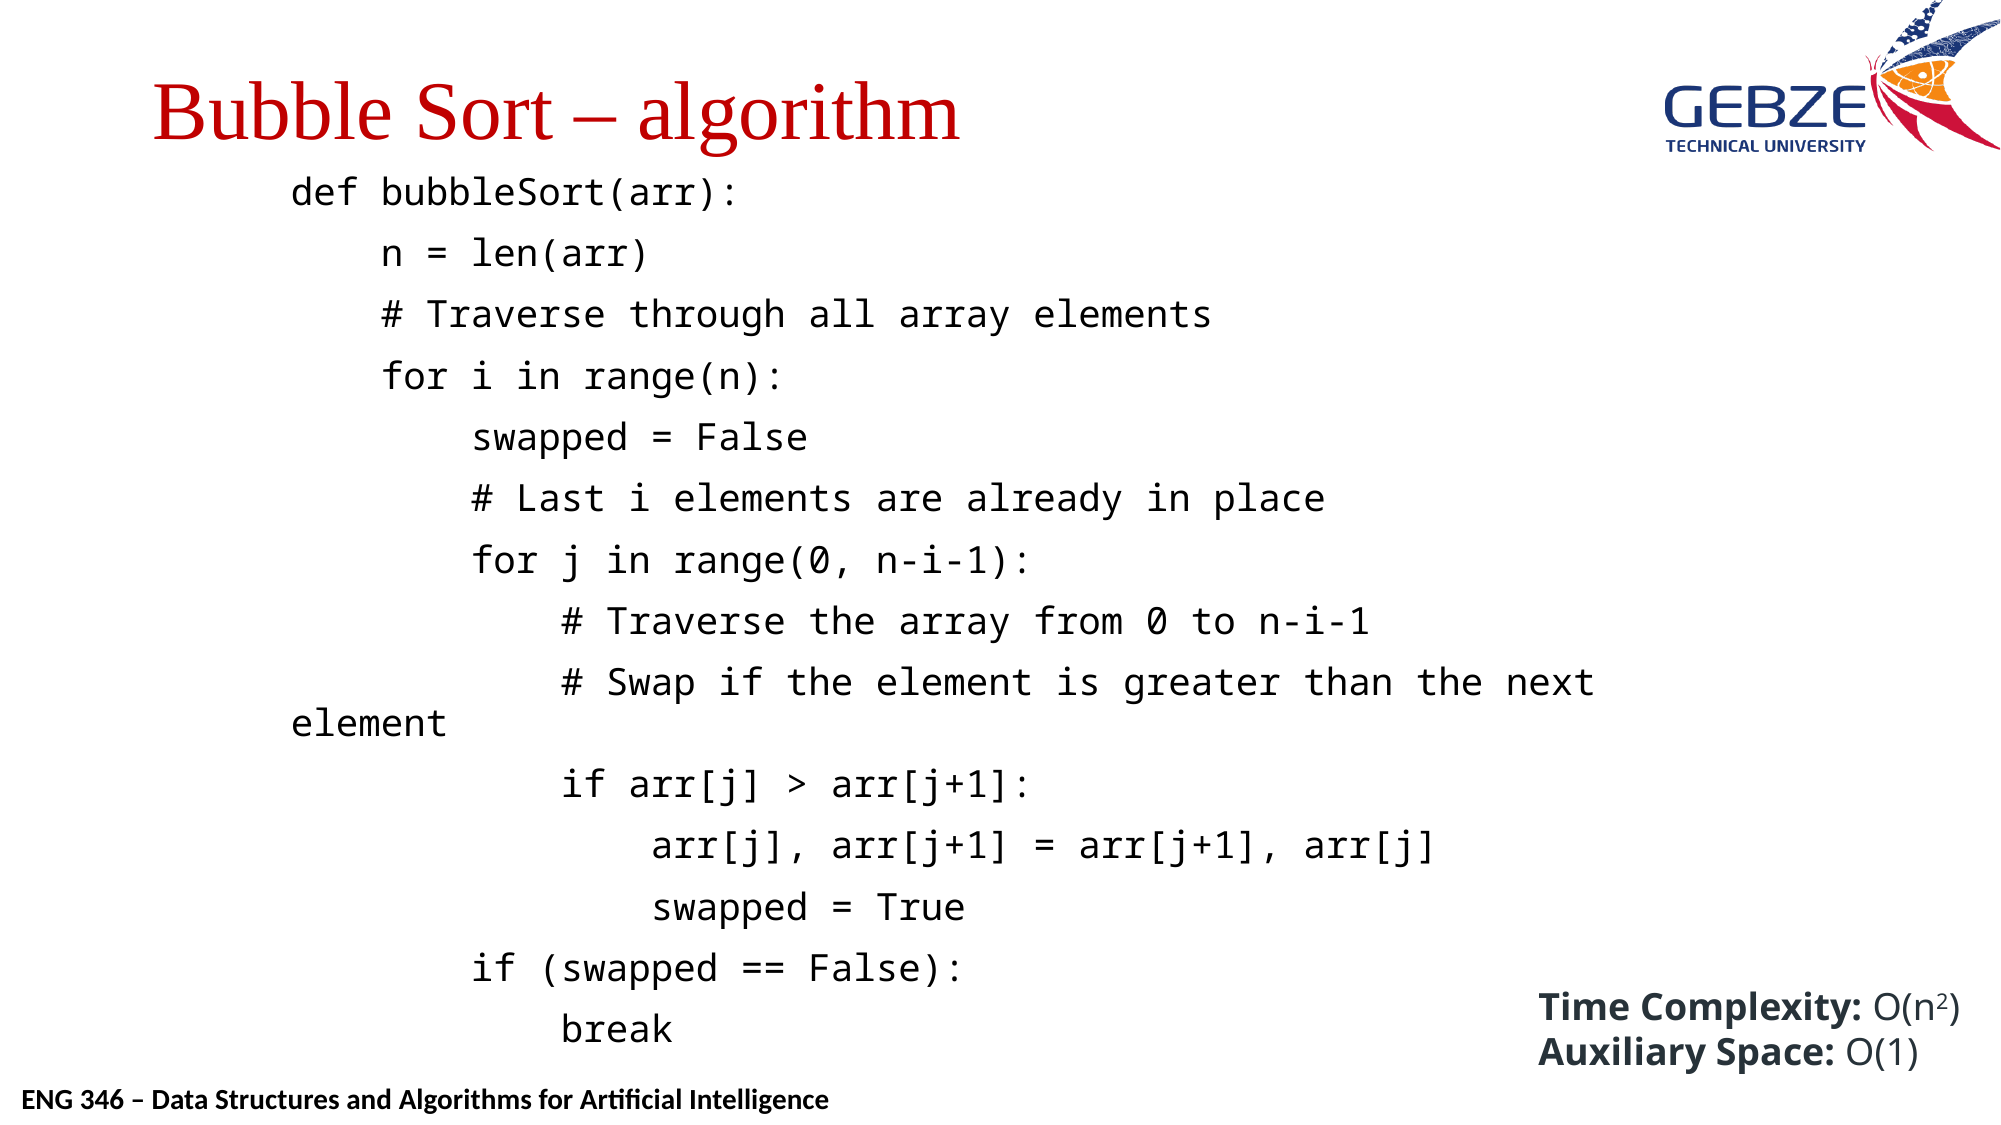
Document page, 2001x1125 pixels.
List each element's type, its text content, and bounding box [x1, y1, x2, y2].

picture [1665, 0, 2001, 152]
title Bubble Sort – algorithm [137, 59, 1863, 166]
text_box Time Complexity: O(n2) Auxiliary Space: O(1) [1523, 975, 1979, 1081]
list def bubbleSort(arr): n = len(arr) # Traverse through all array elements for i in range(n): swapped = False # Last i elements are already in place for j in range(0, n-i-1): # Traverse the array from 0 to n-i-1 # Swap if the element is greater than the next element if arr[j] > arr[j+1]: arr[j], arr[j+1] = arr[j+1], arr[j] swapped = True if (swapped == False): break [275, 165, 1724, 997]
